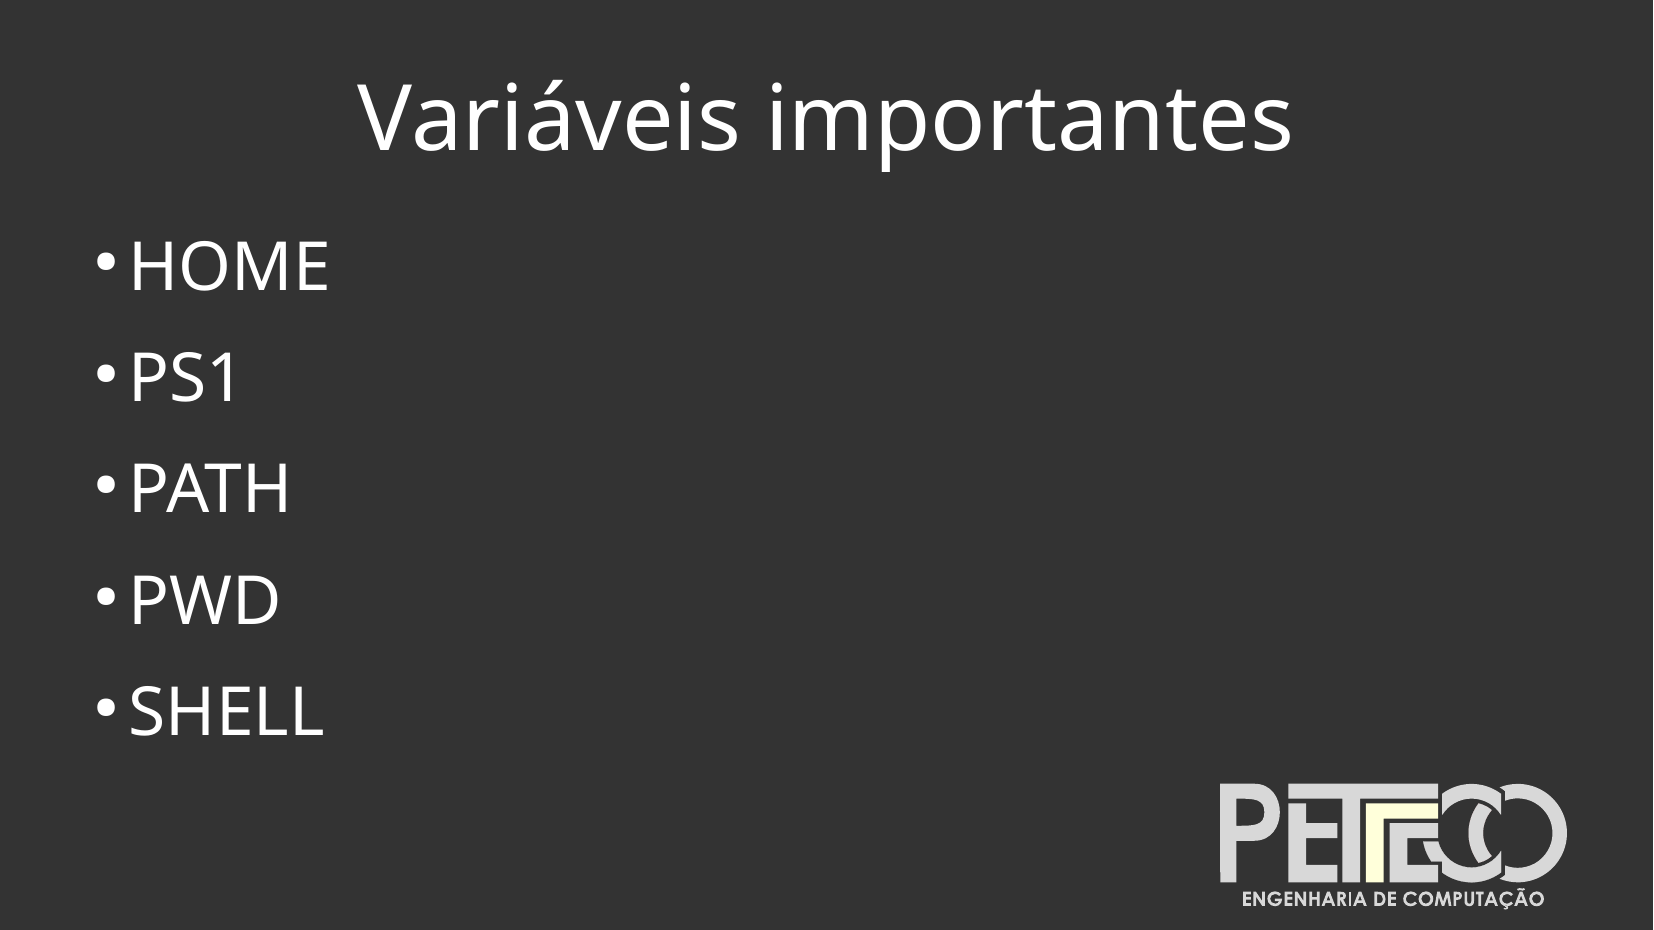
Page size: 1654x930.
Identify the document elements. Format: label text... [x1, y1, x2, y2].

title Variáveis importantes [82, 37, 1571, 193]
list HOME PS1 PATH PWD SHELL [82, 217, 1571, 757]
